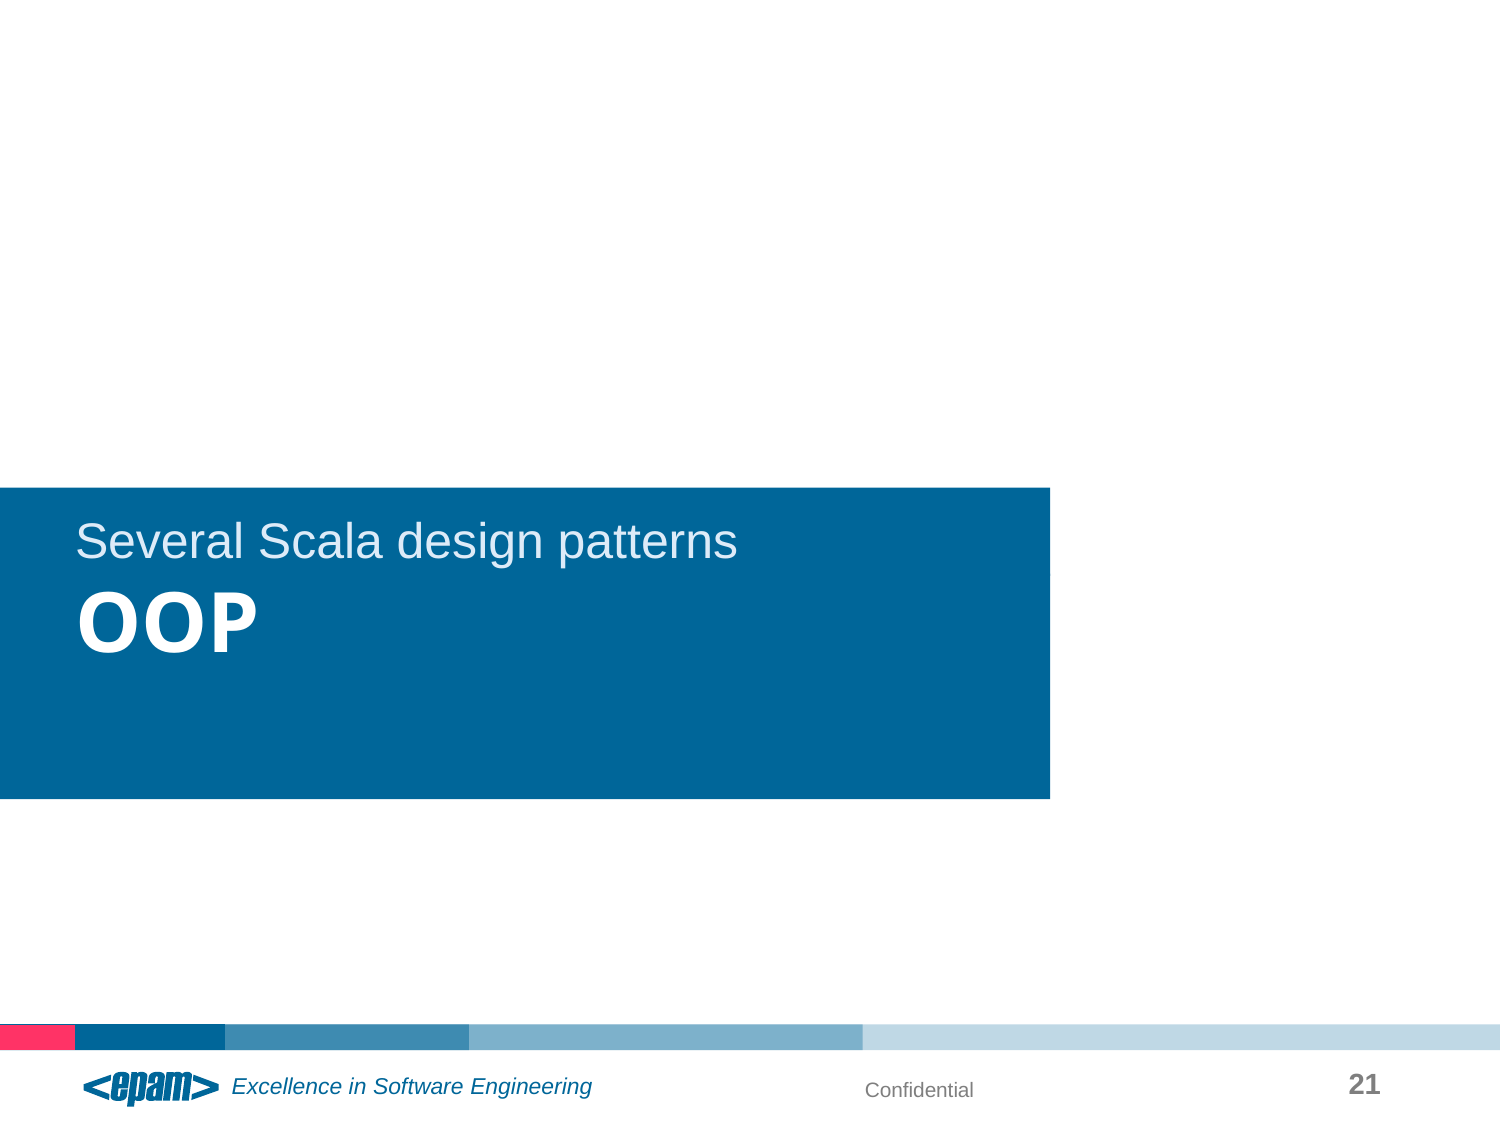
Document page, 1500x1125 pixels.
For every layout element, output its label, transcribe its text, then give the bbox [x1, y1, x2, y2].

list Several Scala design patterns [0, 489, 1051, 576]
text_box 21 [1348, 1065, 1428, 1125]
title OOP [0, 576, 1051, 715]
text_box Confidential [849, 1069, 1348, 1125]
